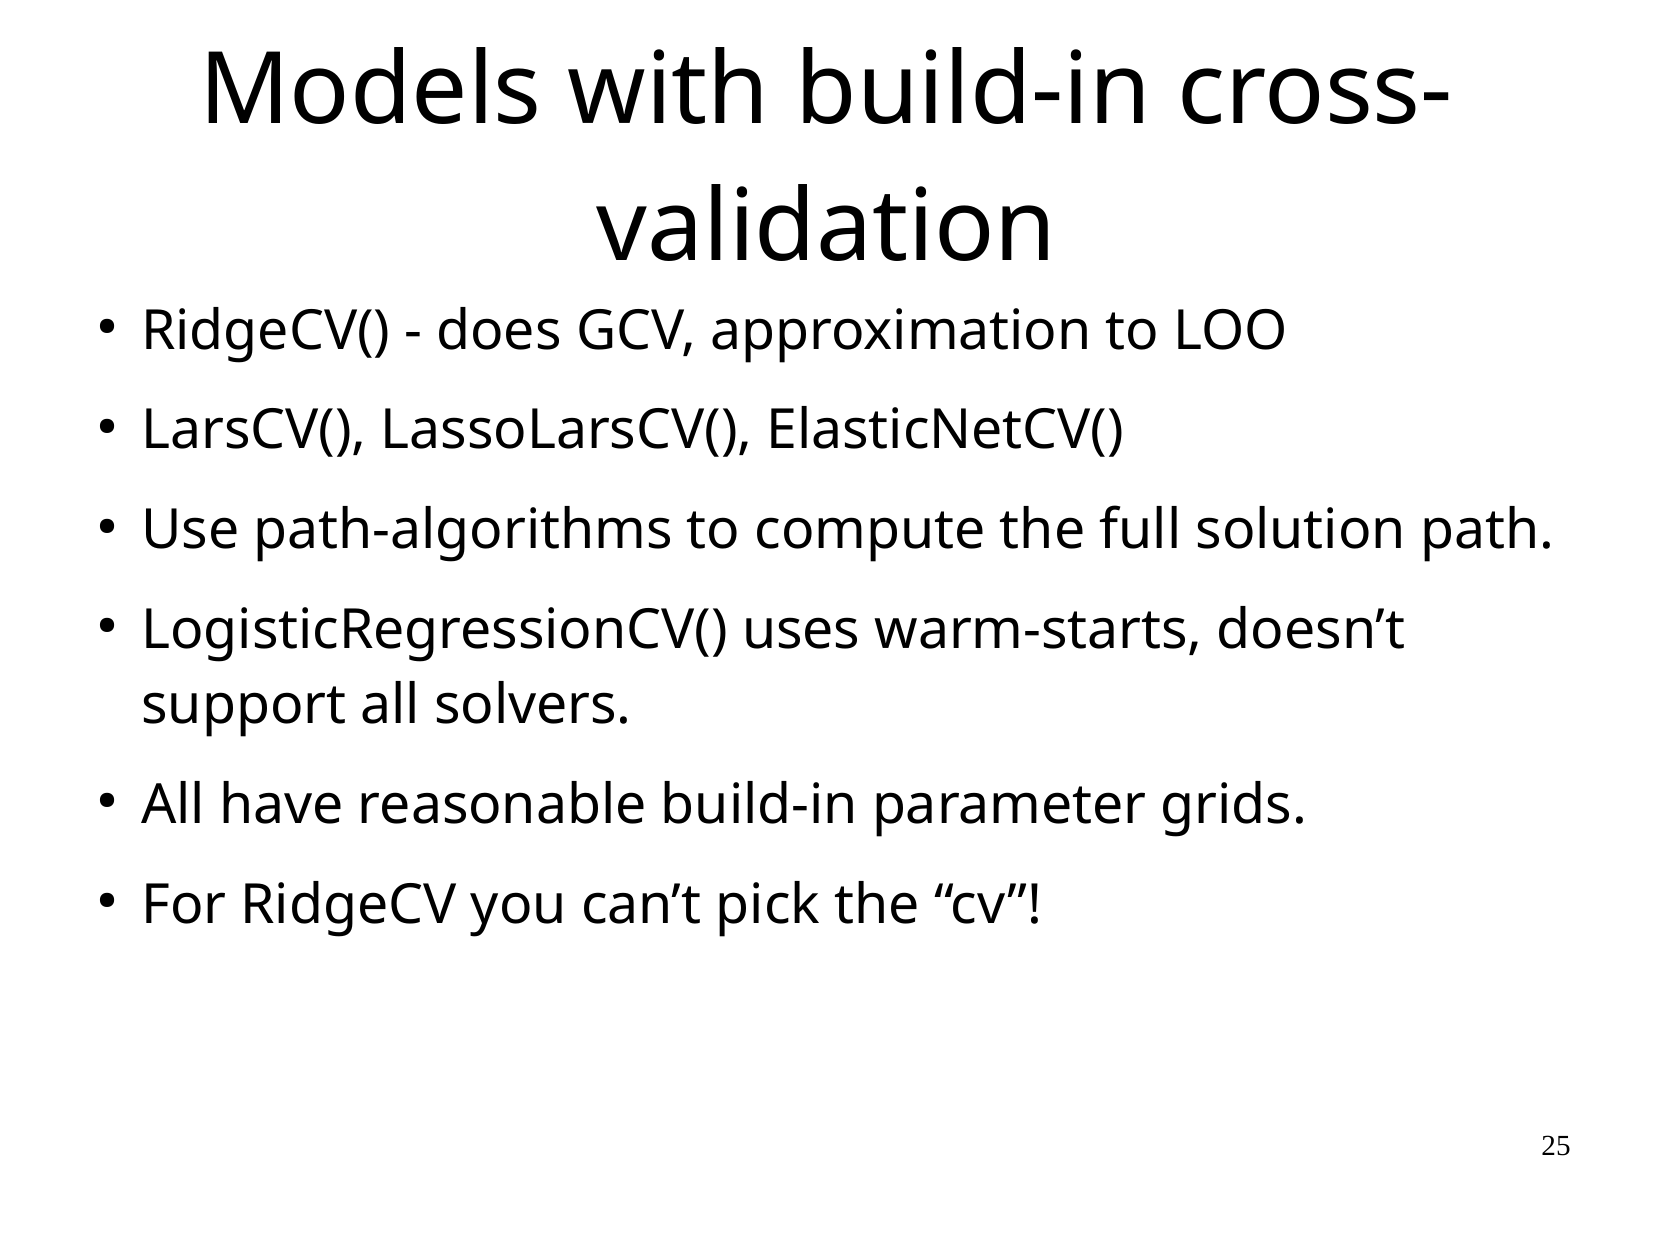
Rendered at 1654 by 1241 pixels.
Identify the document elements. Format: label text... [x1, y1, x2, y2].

list RidgeCV() - does GCV, approximation to LOO LarsCV(), LassoLarsCV(), ElasticNetCV() Use path-algorithms to compute the full solution path. LogisticRegressionCV() uses warm-starts, doesn’t support all solvers. All have reasonable build-in parameter grids. For RidgeCV you can’t pick the “cv”! [82, 290, 1571, 1010]
title Models with build-in cross-validation [82, 49, 1571, 257]
